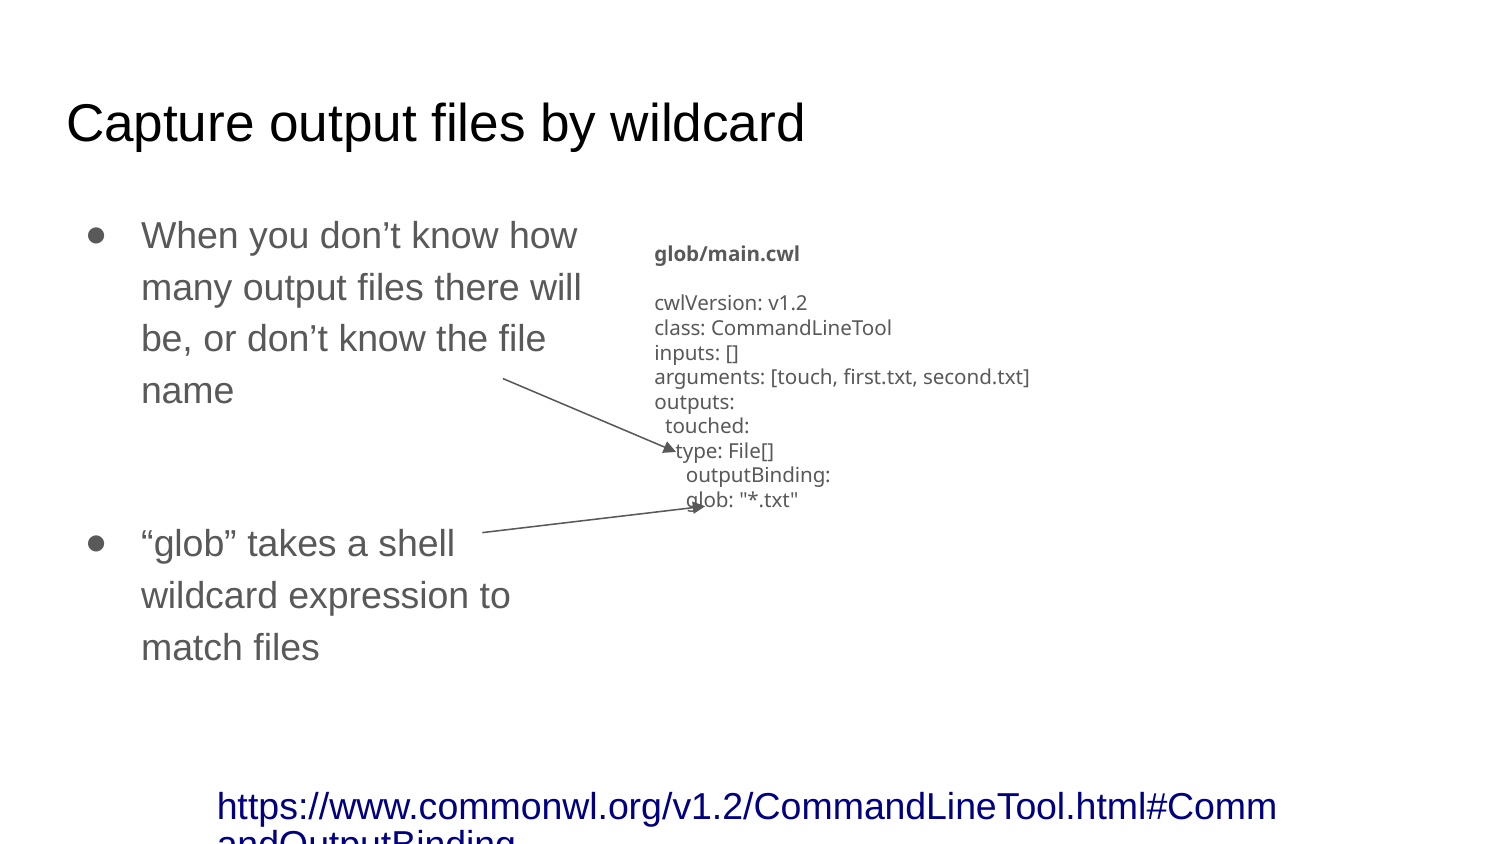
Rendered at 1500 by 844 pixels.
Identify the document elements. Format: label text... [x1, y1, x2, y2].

title Capture output files by wildcard [51, 72, 1449, 167]
list When you don’t know how many output files there will be, or don’t know the file name “glob” takes a shell wildcard expression to match files [51, 189, 608, 750]
text_box https://www.commonwl.org/v1.2/CommandLineTool.html#CommandOutputBinding [201, 767, 1313, 843]
list glob/main.cwl cwlVersion: v1.2 class: CommandLineTool inputs: [] arguments: [touch, first.txt, second.txt] outputs: touched: type: File[] outputBinding: glob: "*.txt" [639, 226, 1418, 618]
